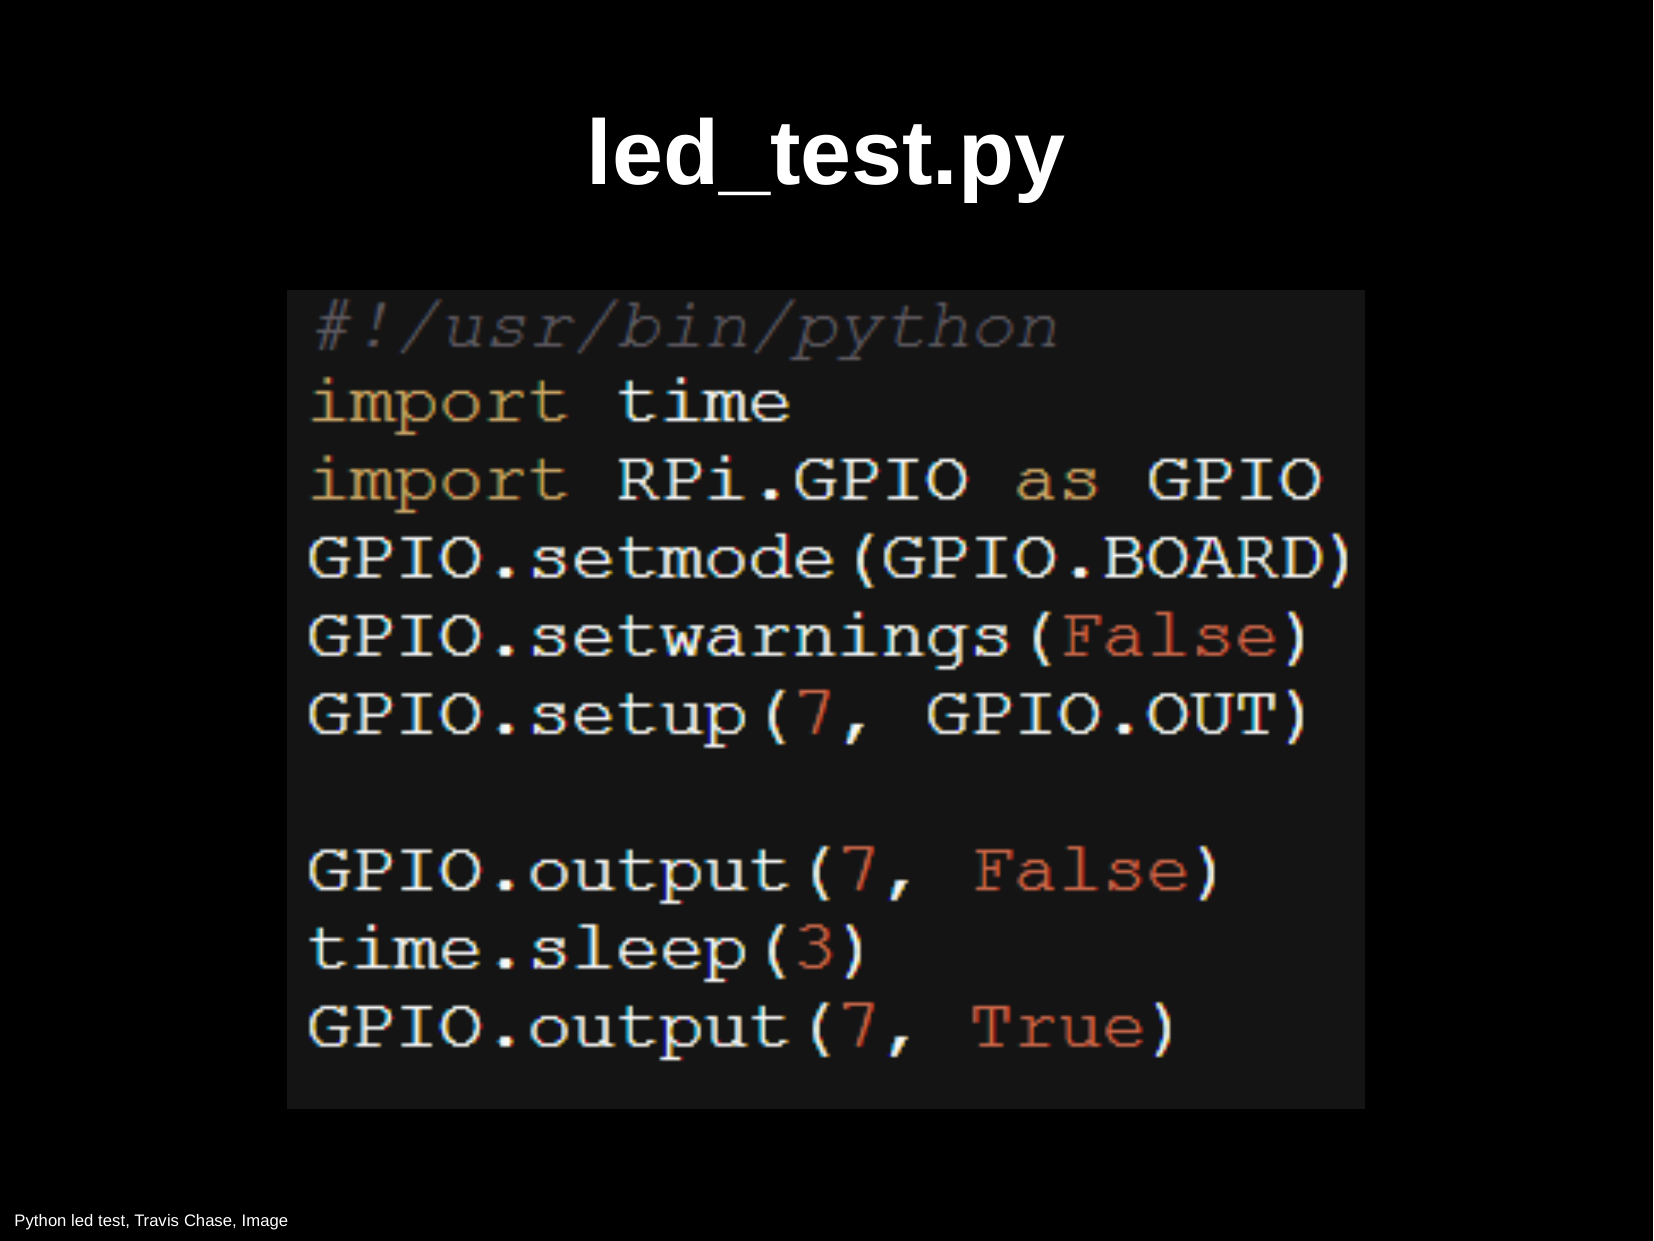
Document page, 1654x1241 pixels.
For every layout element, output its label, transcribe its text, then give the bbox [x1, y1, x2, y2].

picture [287, 290, 1365, 1109]
text_box Python led test, Travis Chase, Image [0, 1203, 302, 1238]
title led_test.py [82, 49, 1571, 257]
